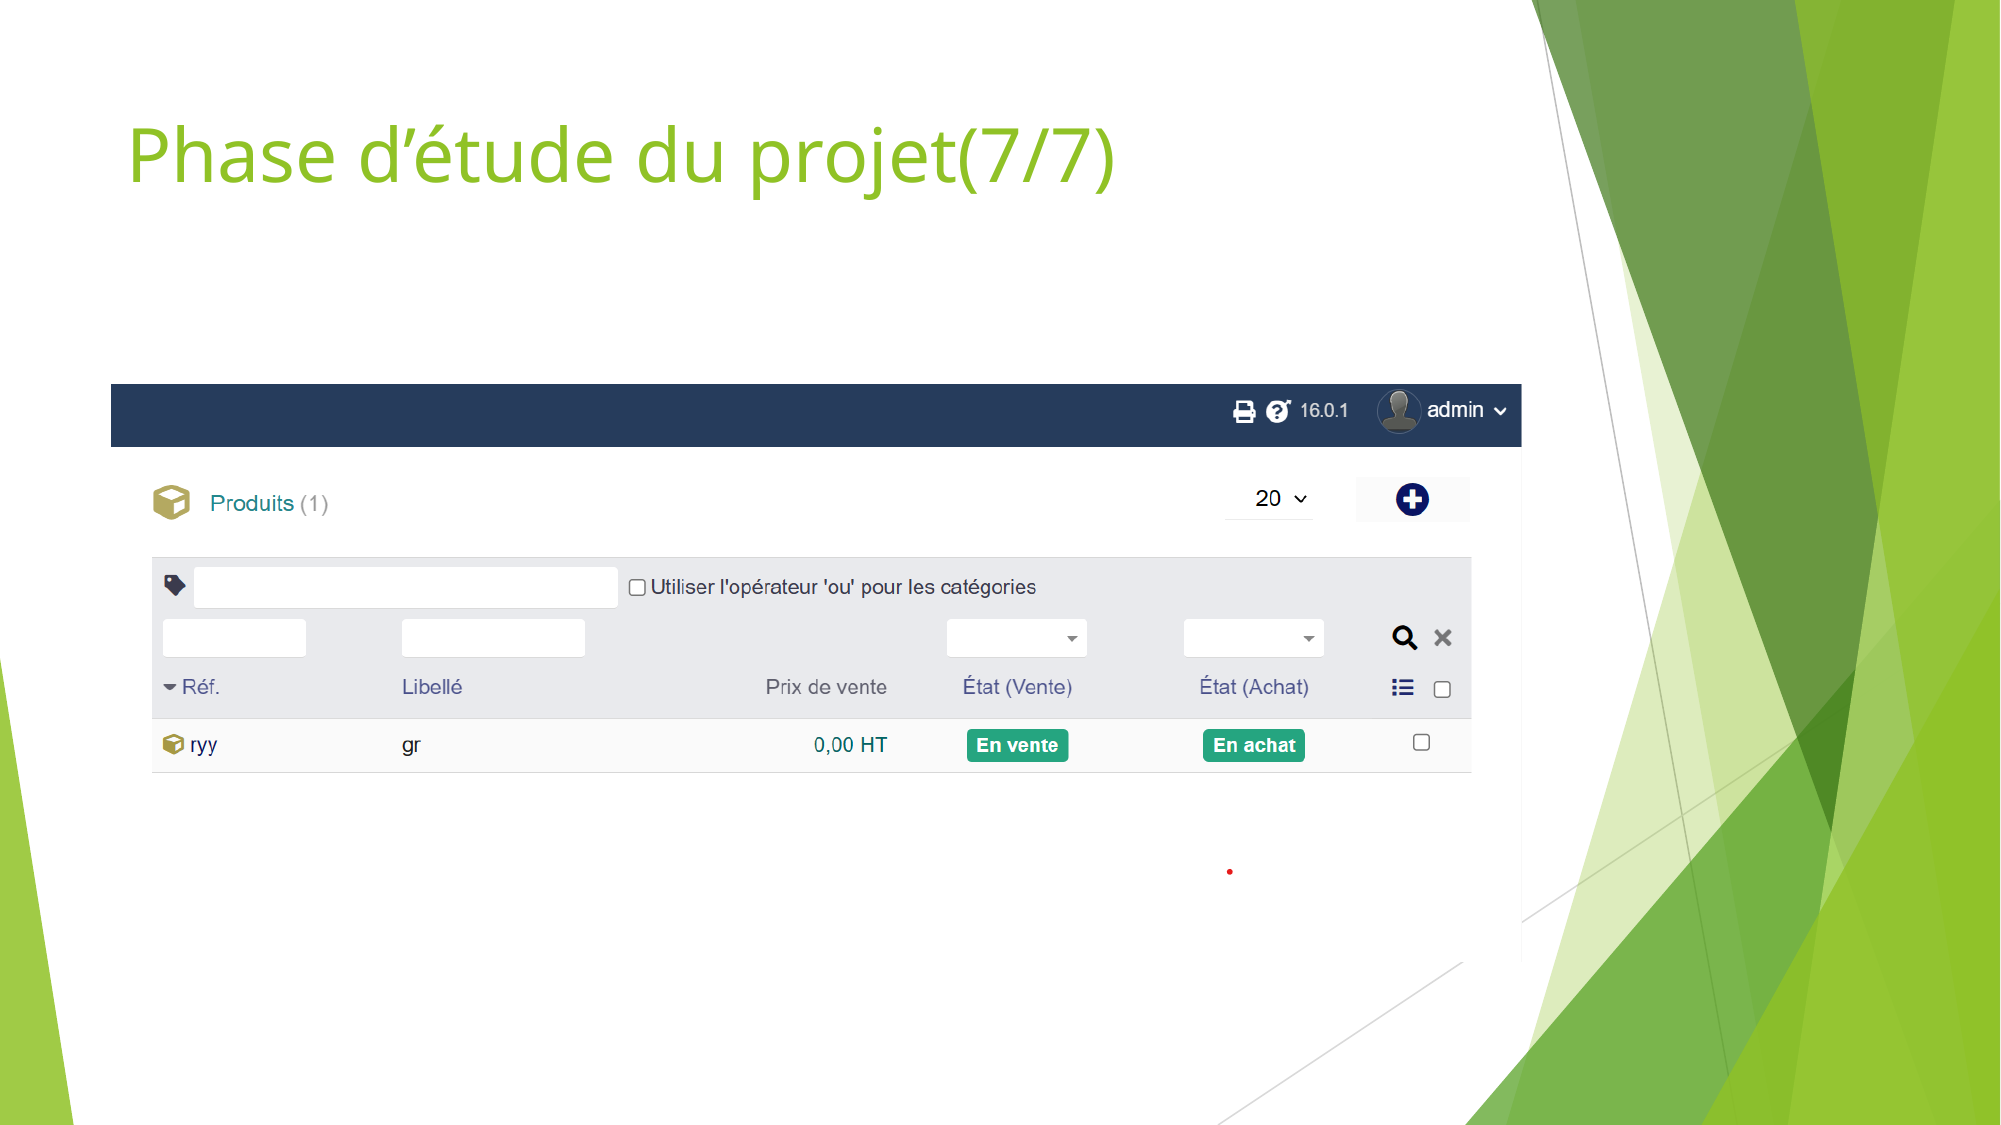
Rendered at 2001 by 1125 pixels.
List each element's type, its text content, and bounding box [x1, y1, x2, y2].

picture [111, 384, 1522, 962]
title Phase d’étude du projet(7/7) [111, 99, 1522, 317]
